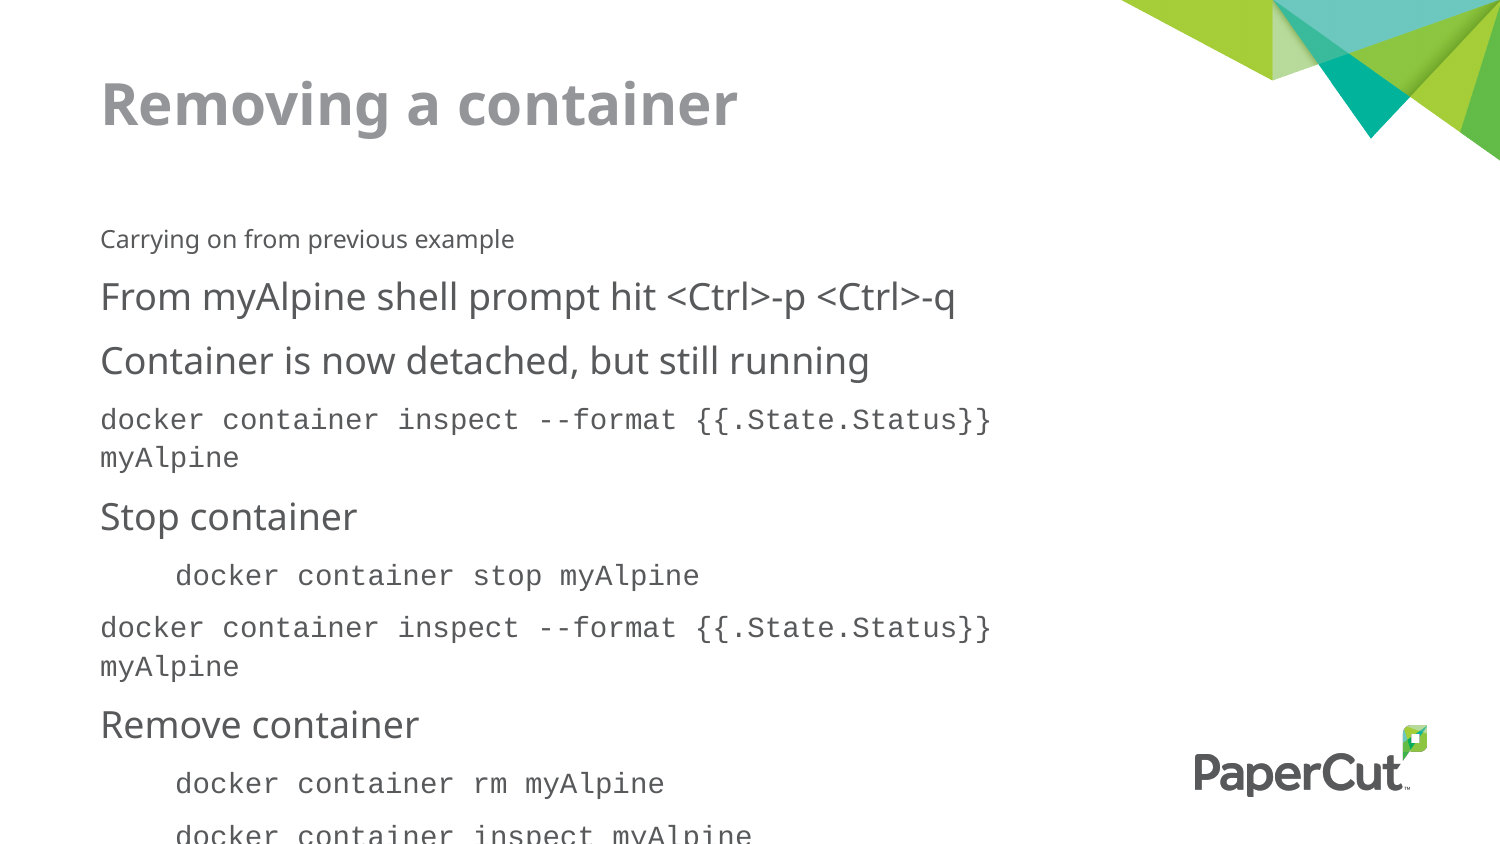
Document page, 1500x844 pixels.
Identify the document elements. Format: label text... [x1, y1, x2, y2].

list Carrying on from previous example From myAlpine shell prompt hit <Ctrl>-p <Ctrl>-q Container is now detached, but still running docker container inspect --format {{.State.Status}} myAlpine Stop container docker container stop myAlpine docker container inspect --format {{.State.Status}} myAlpine Remove container docker container rm myAlpine docker container inspect myAlpine [100, 221, 1094, 706]
title Removing a container [100, 67, 1214, 196]
picture [1119, 0, 1500, 162]
picture [1195, 725, 1427, 797]
